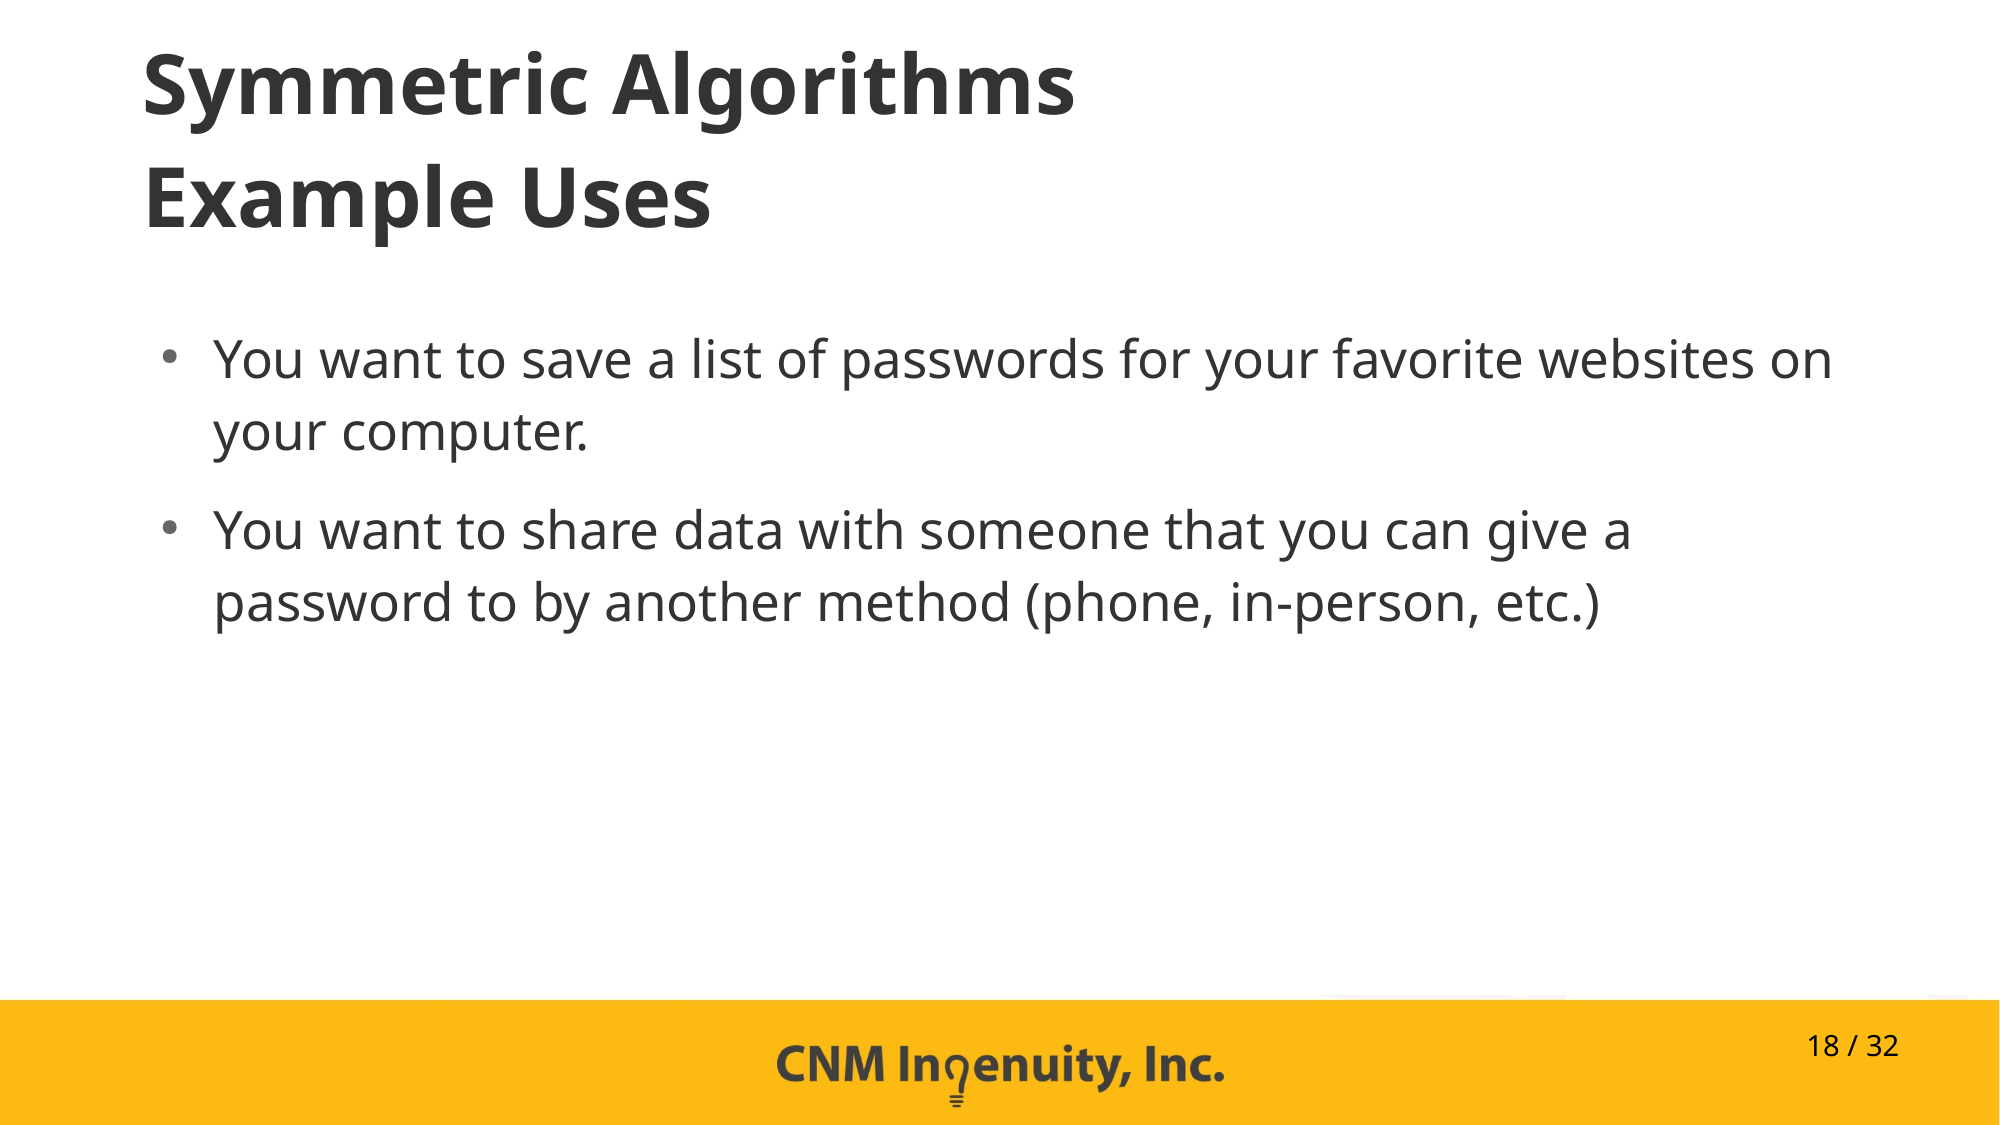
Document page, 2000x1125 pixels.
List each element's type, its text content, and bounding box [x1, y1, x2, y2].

title Symmetric Algorithms Example Uses [142, 41, 1900, 236]
list You want to save a list of passwords for your favorite websites on your computer. You want to share data with someone that you can give a password to by another method (phone, in-person, etc.) [142, 321, 1857, 974]
